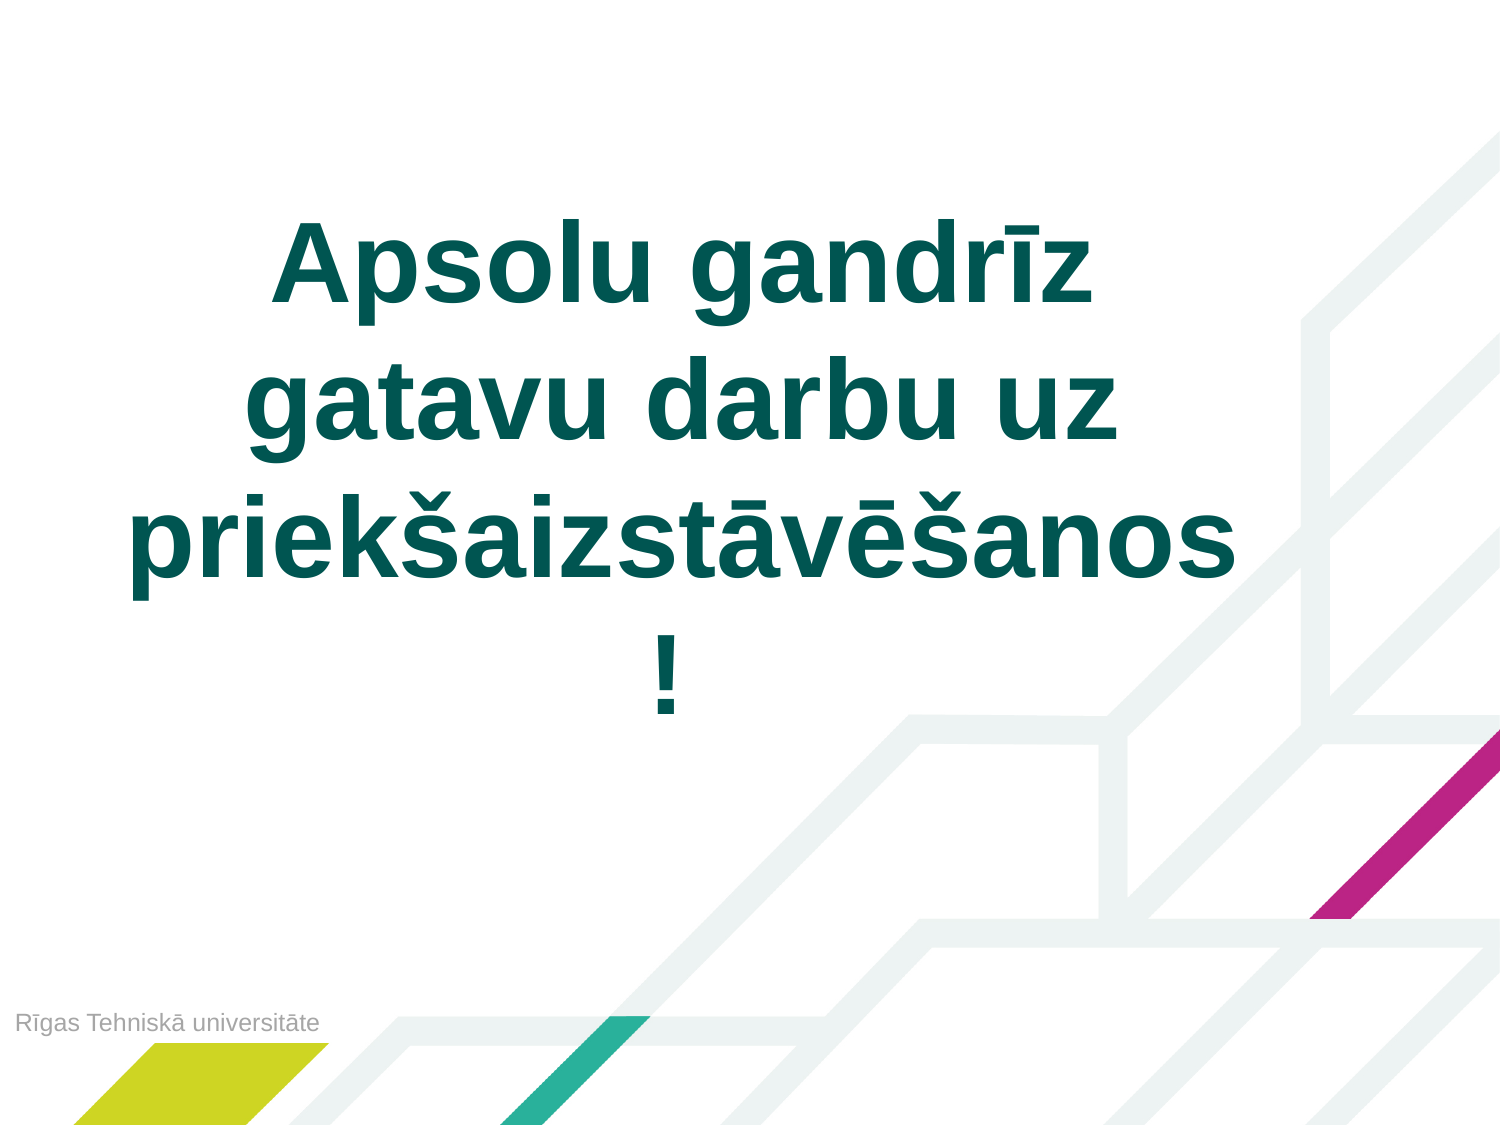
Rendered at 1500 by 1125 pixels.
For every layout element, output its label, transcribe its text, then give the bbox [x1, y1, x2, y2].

slide_number Rīgas Tehniskā universitāte [0, 998, 406, 1059]
picture [0, 0, 1500, 1125]
title Apsolu gandrīz gatavu darbu uz priekšaizstāvēšanos! [93, 341, 1272, 583]
